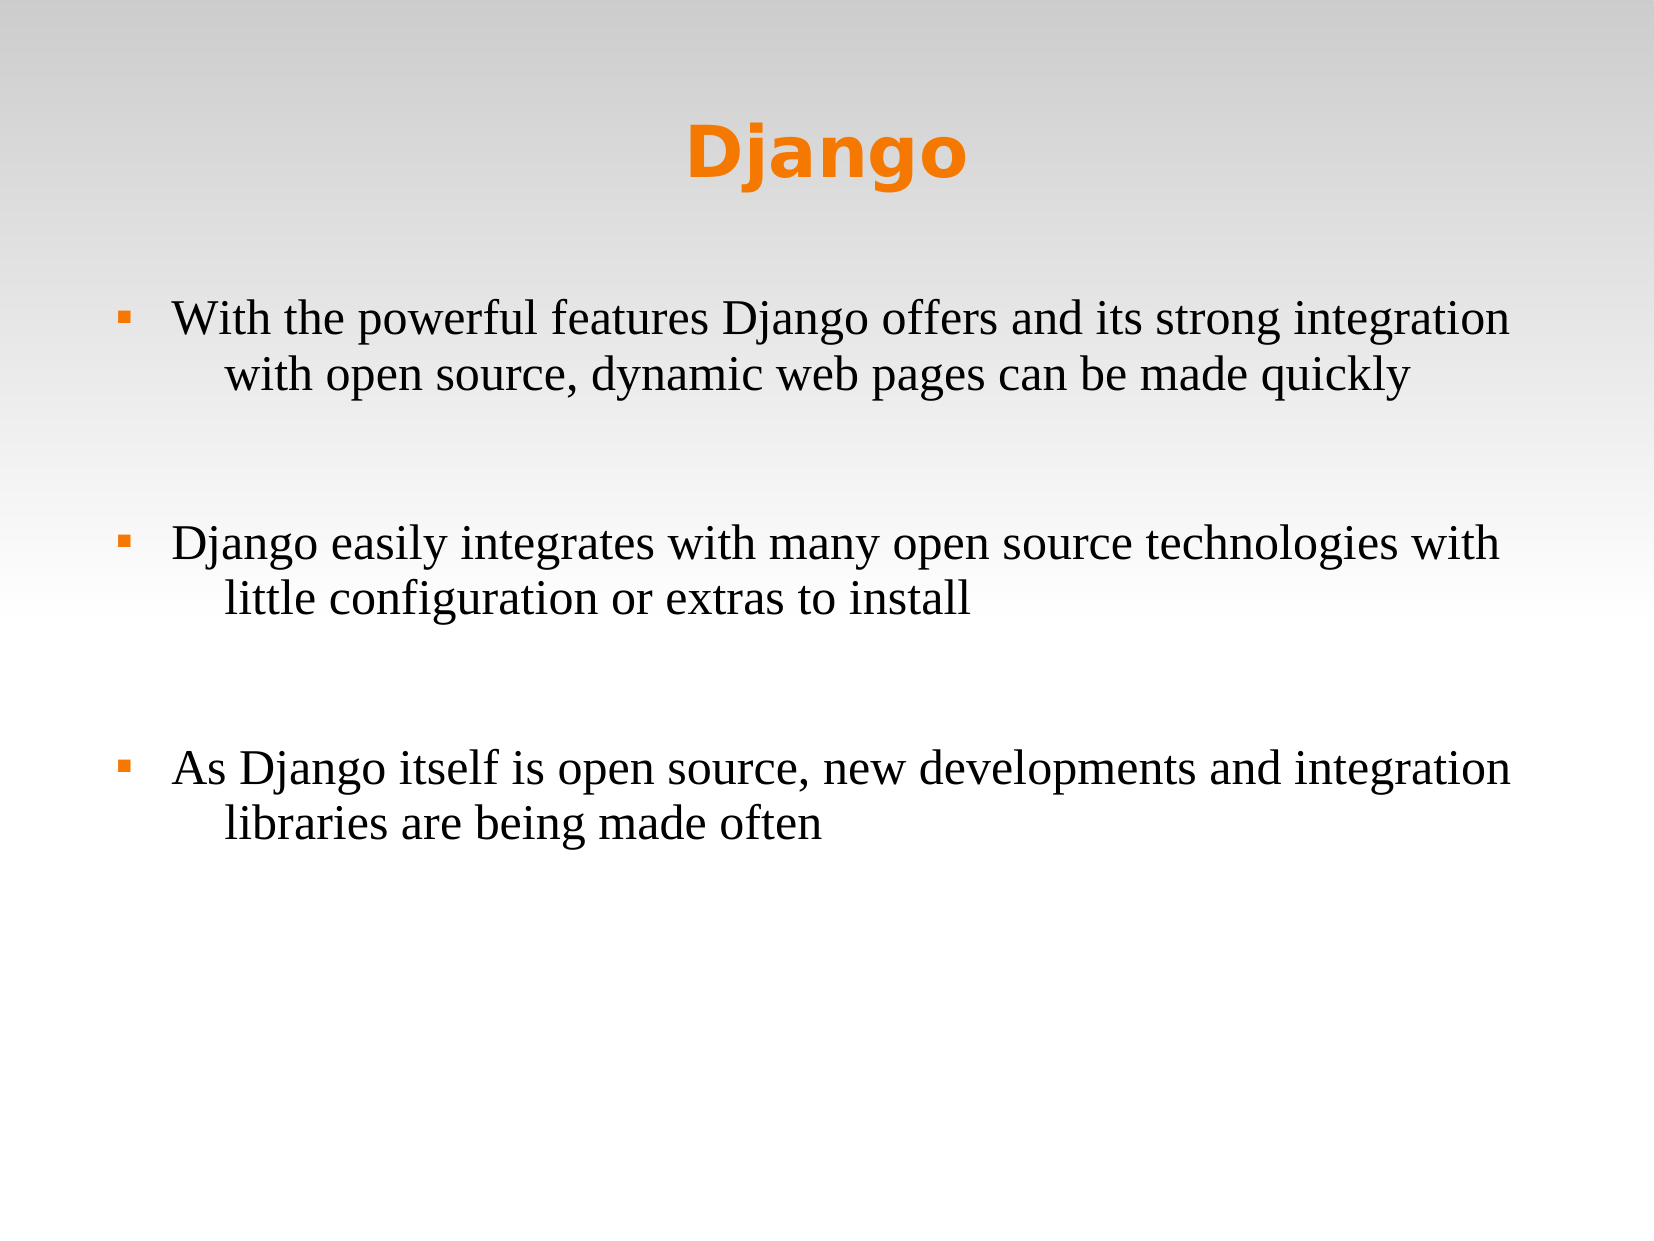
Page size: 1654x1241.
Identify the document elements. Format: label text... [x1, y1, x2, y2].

list With the powerful features Django offers and its strong integration with open source, dynamic web pages can be made quickly Django easily integrates with many open source technologies with little configuration or extras to install As Django itself is open source, new developments and integration libraries are being made often [82, 290, 1571, 1109]
title Django [82, 49, 1571, 257]
